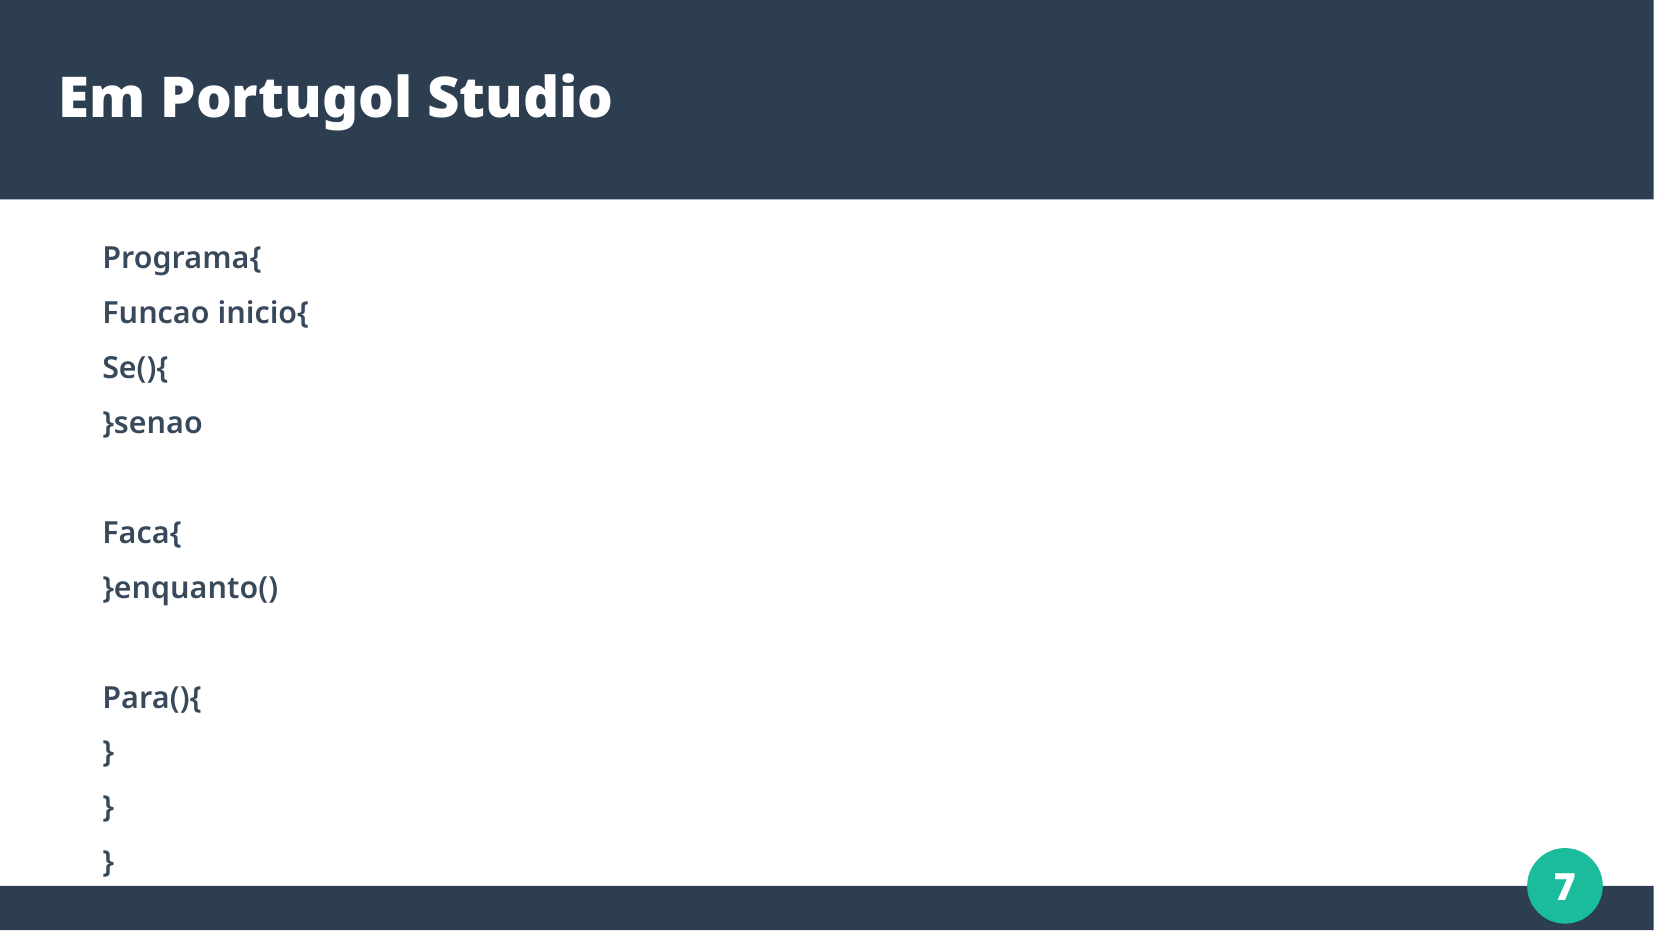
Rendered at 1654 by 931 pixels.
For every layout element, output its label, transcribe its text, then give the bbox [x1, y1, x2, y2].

list Programa{ Funcao inicio{ Se(){ }senao Faca{ }enquanto() Para(){ } } } [59, 236, 384, 886]
title Em Portugol Studio [59, 37, 1595, 156]
